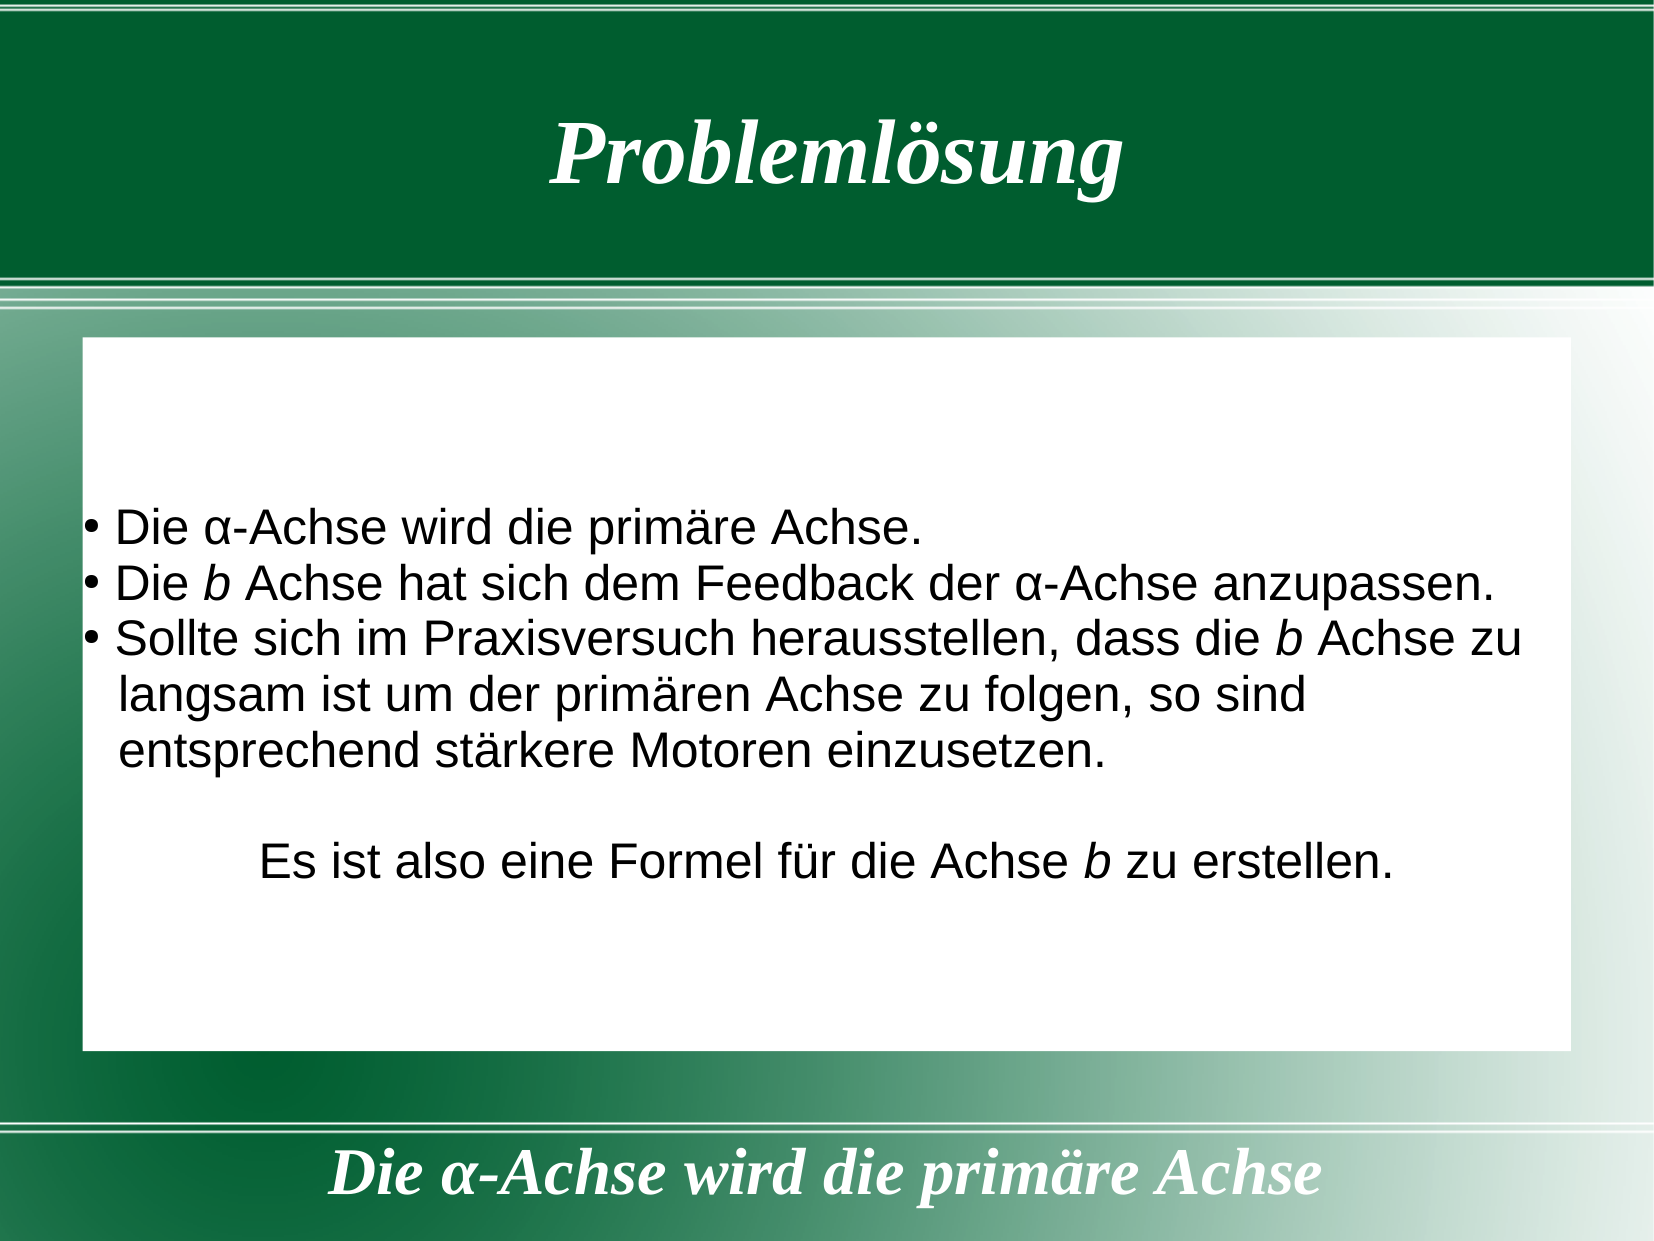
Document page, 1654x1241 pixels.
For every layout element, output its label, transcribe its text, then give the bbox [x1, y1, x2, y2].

title Die α-Achse wird die primäre Achse [11, 1068, 1642, 1241]
picture [0, 0, 1654, 1241]
text_box Die α-Achse wird die primäre Achse. Die b Achse hat sich dem Feedback der α-Achse anzupassen. Sollte sich im Praxisversuch herausstellen, dass die b Achse zu langsam ist um der primären Achse zu folgen, so sind entsprechend stärkere Motoren einzusetzen. Es ist also eine Formel für die Achse b zu erstellen. [82, 337, 1571, 1052]
title Problemlösung [82, 49, 1571, 257]
